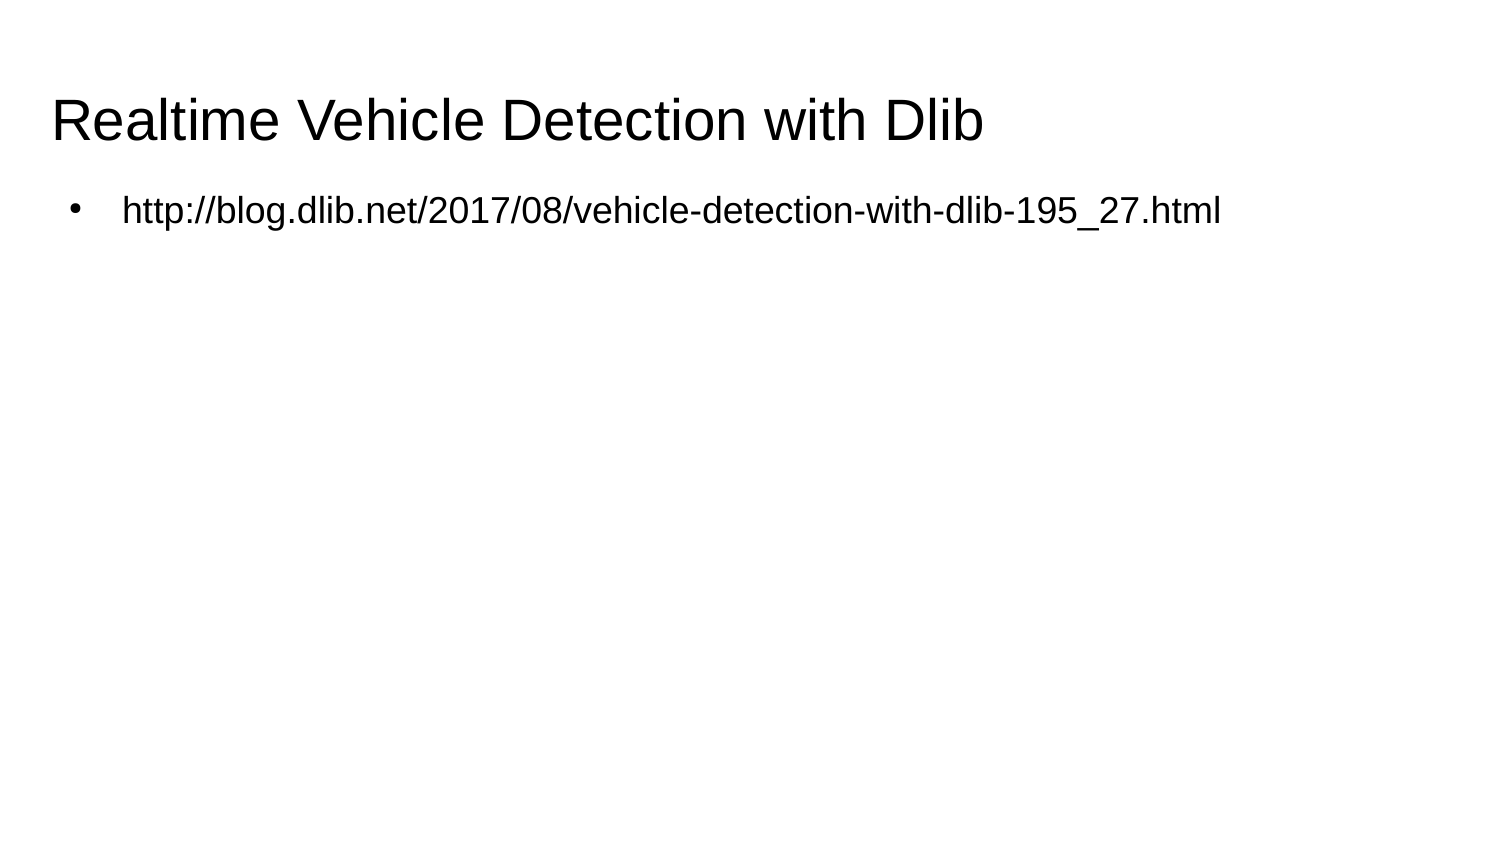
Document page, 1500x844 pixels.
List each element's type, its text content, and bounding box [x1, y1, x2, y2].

title Realtime Vehicle Detection with Dlib [51, 72, 1449, 167]
list http://blog.dlib.net/2017/08/vehicle-detection-with-dlib-195_27.html [51, 189, 1449, 750]
